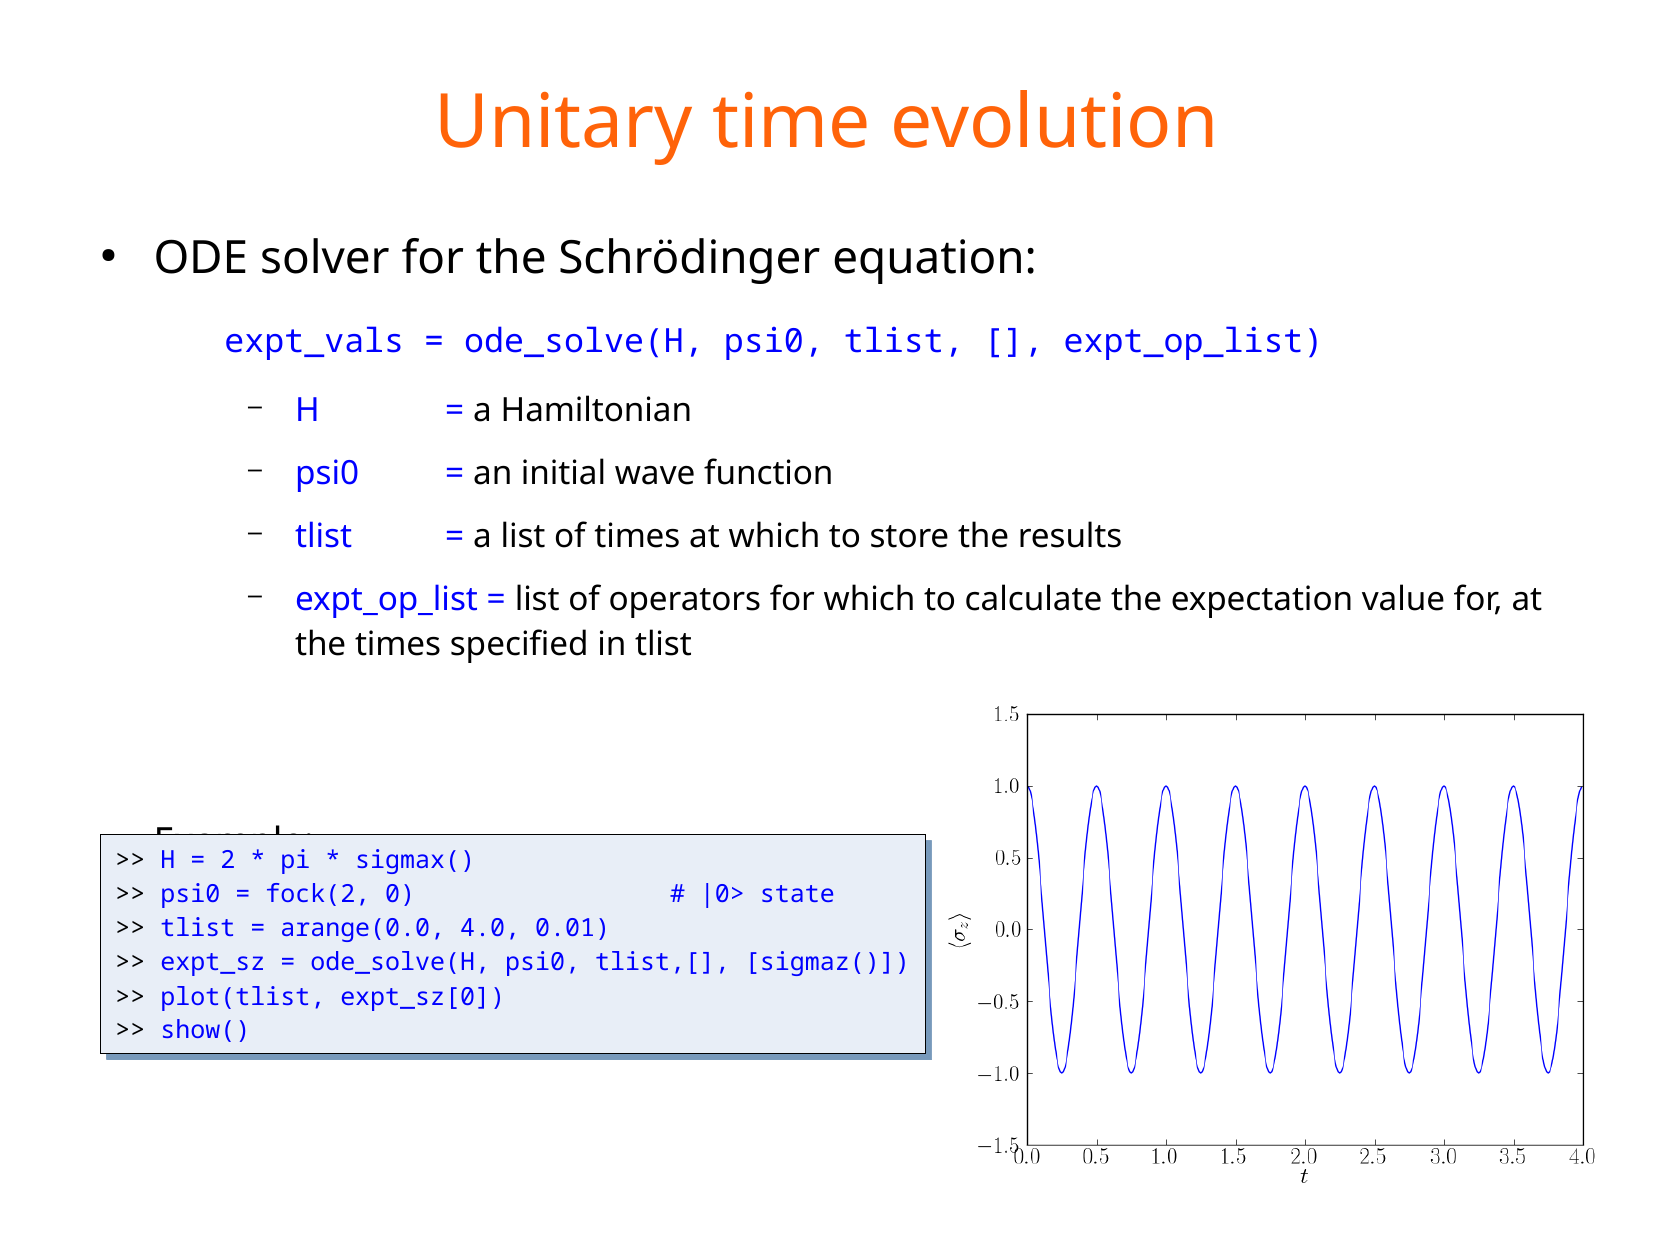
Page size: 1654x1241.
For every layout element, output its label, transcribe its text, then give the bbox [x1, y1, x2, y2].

title Unitary time evolution [82, 49, 1571, 188]
text_box >> H = 2 * pi * sigmax() >> psi0 = fock(2, 0) # |0> state >> tlist = arange(0.0, 4.0, 0.01) >> expt_sz = ode_solve(H, psi0, tlist,[], [sigmaz()]) >> plot(tlist, expt_sz[0]) >> show() [100, 834, 926, 1019]
picture [937, 660, 1654, 1198]
list ODE solver for the Schrödinger equation: expt_vals = ode_solve(H, psi0, tlist, [], expt_op_list) H = a Hamiltonian psi0 = an initial wave function tlist = a list of times at which to store the results expt_op_list = list of operators for which to calculate the expectation value for, at the times specified in tlist Example: [82, 225, 1571, 1044]
